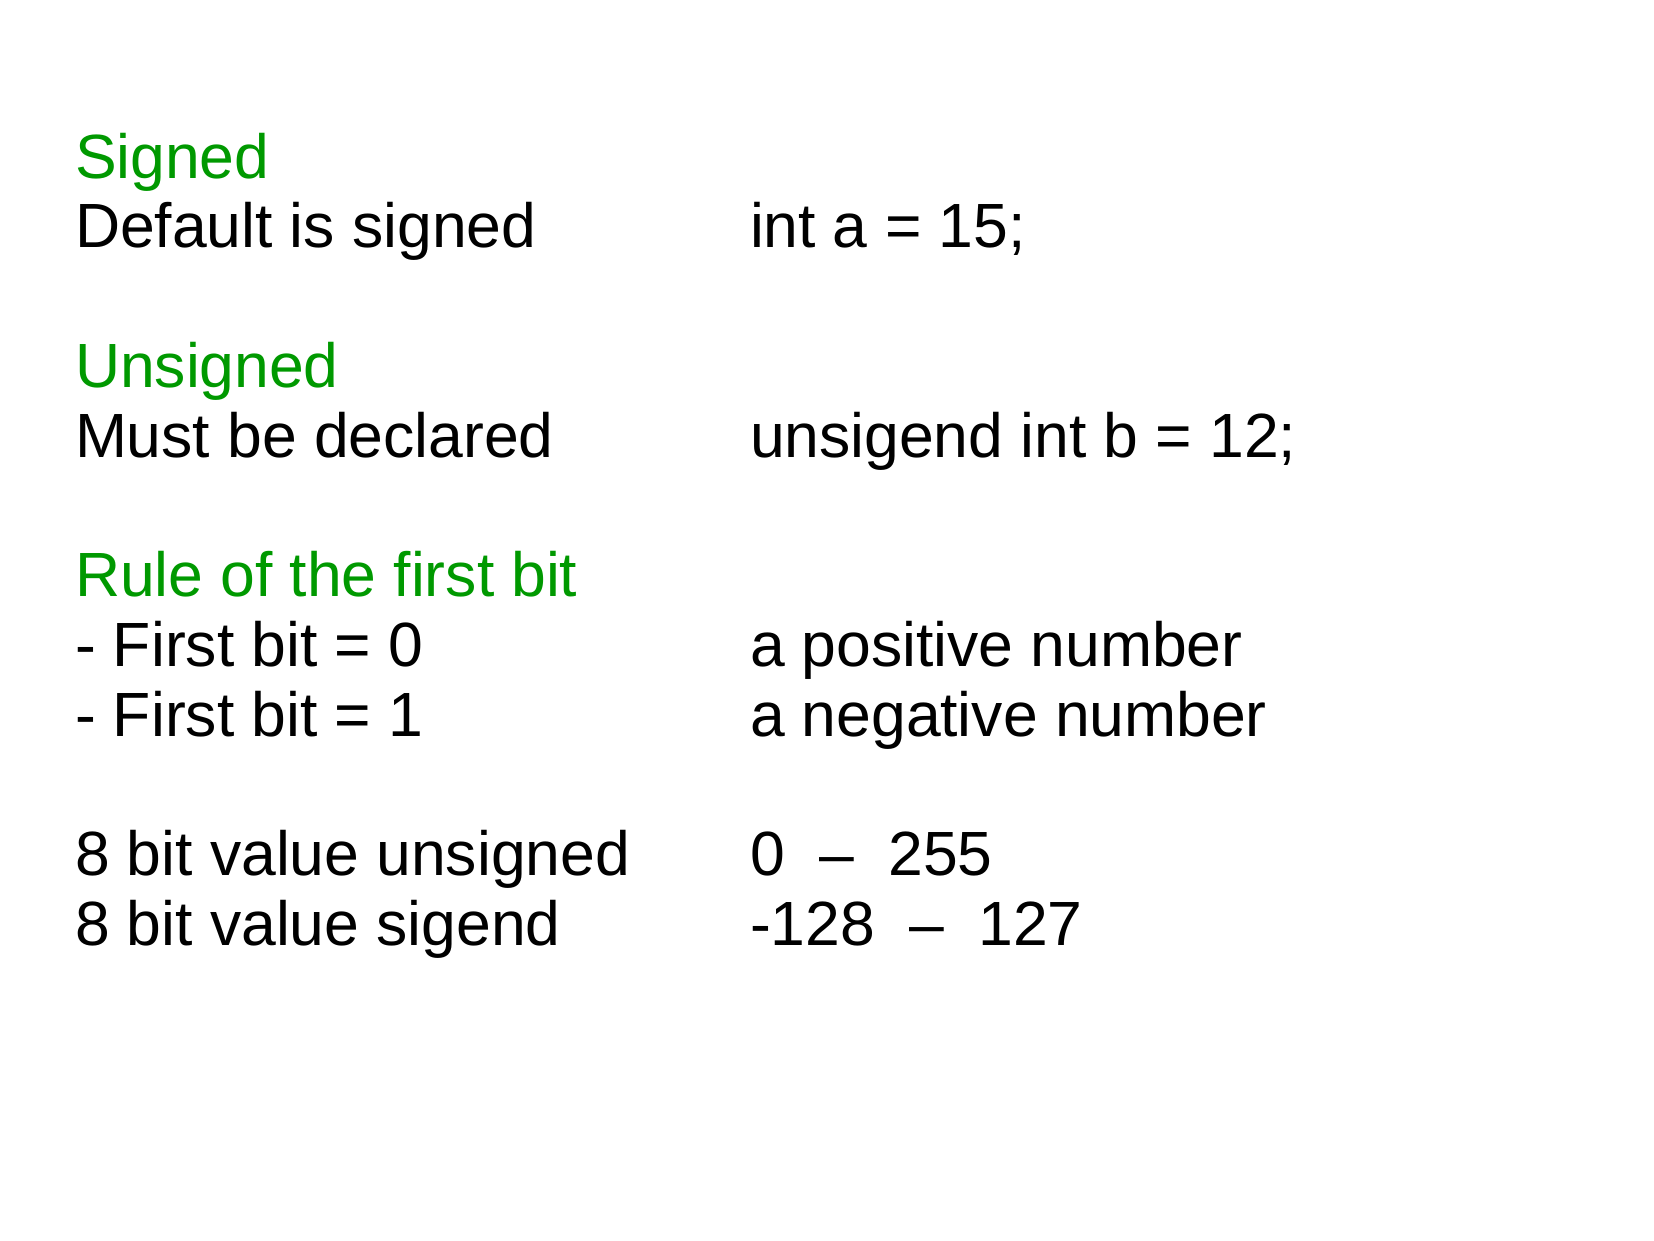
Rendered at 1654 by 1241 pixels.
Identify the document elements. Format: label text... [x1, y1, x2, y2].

text_box Signed Default is signed int a = 15; Unsigned Must be declared unsigend int b = 12; Rule of the first bit - First bit = 0 a positive number - First bit = 1 a negative number 8 bit value unsigned 0 – 255 8 bit value sigend -128 – 127 [75, 120, 1492, 961]
